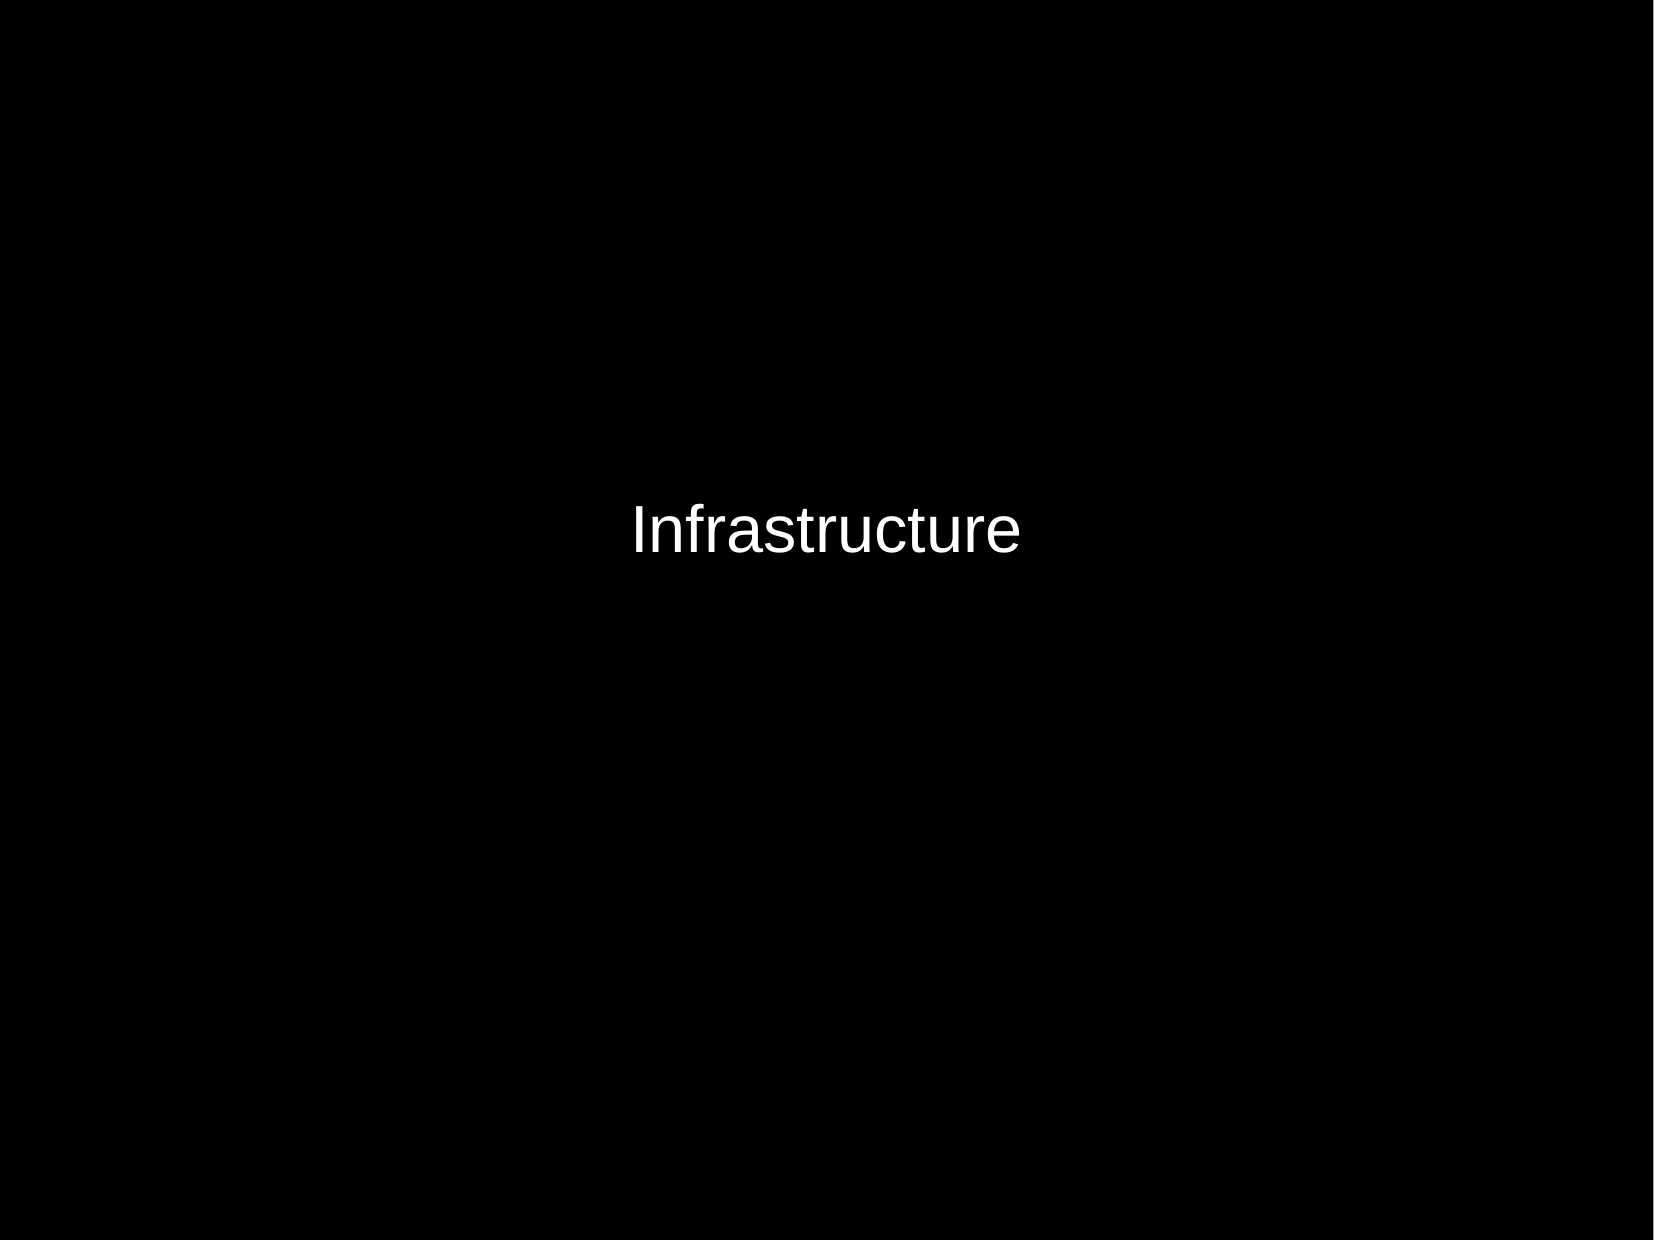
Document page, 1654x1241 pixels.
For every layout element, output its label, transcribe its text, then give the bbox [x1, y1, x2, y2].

subtitle Infrastructure [82, 49, 1571, 1010]
